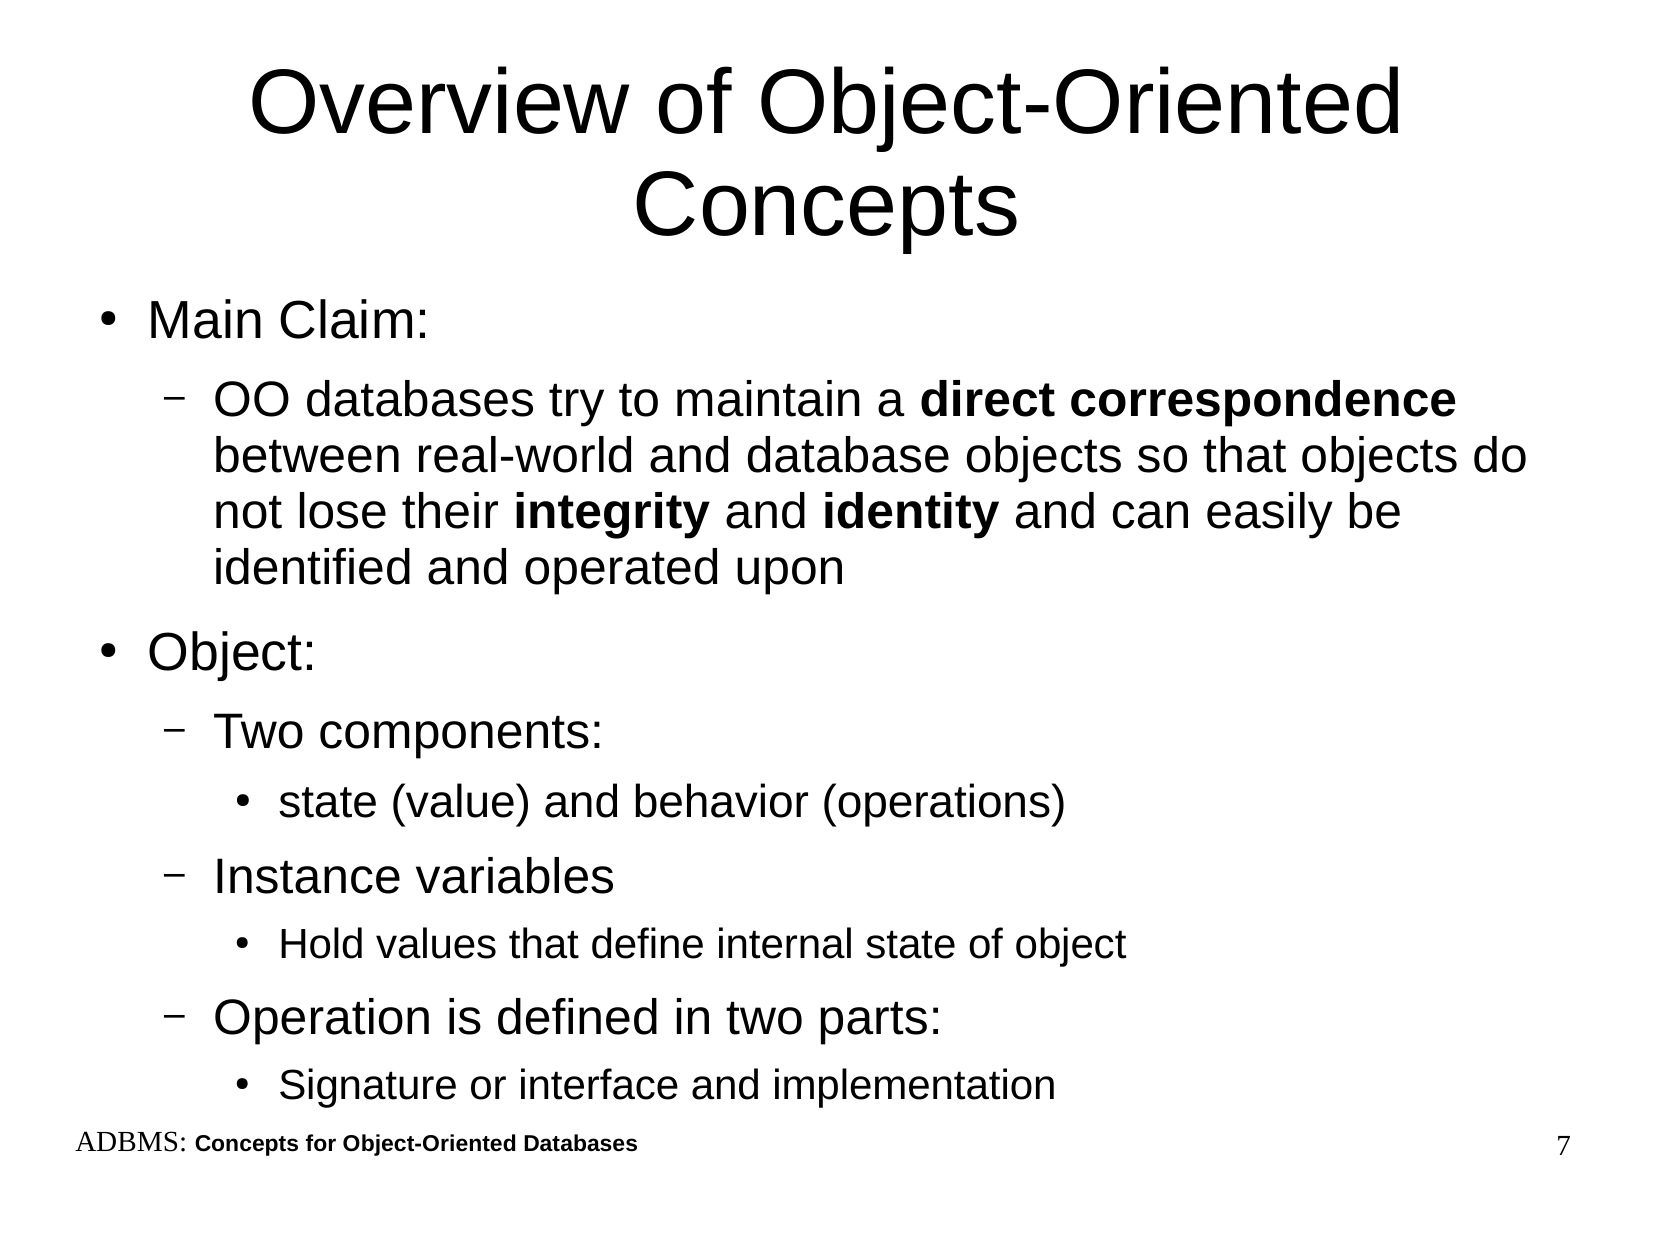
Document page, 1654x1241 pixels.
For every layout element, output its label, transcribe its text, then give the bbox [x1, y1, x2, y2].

title Overview of Object-Oriented Concepts [82, 49, 1571, 257]
list Main Claim: OO databases try to maintain a direct correspondence between real-world and database objects so that objects do not lose their integrity and identity and can easily be identified and operated upon Object: Two components: state (value) and behavior (operations) Instance variables Hold values that define internal state of object Operation is defined in two parts: Signature or interface and implementation [82, 290, 1571, 1111]
